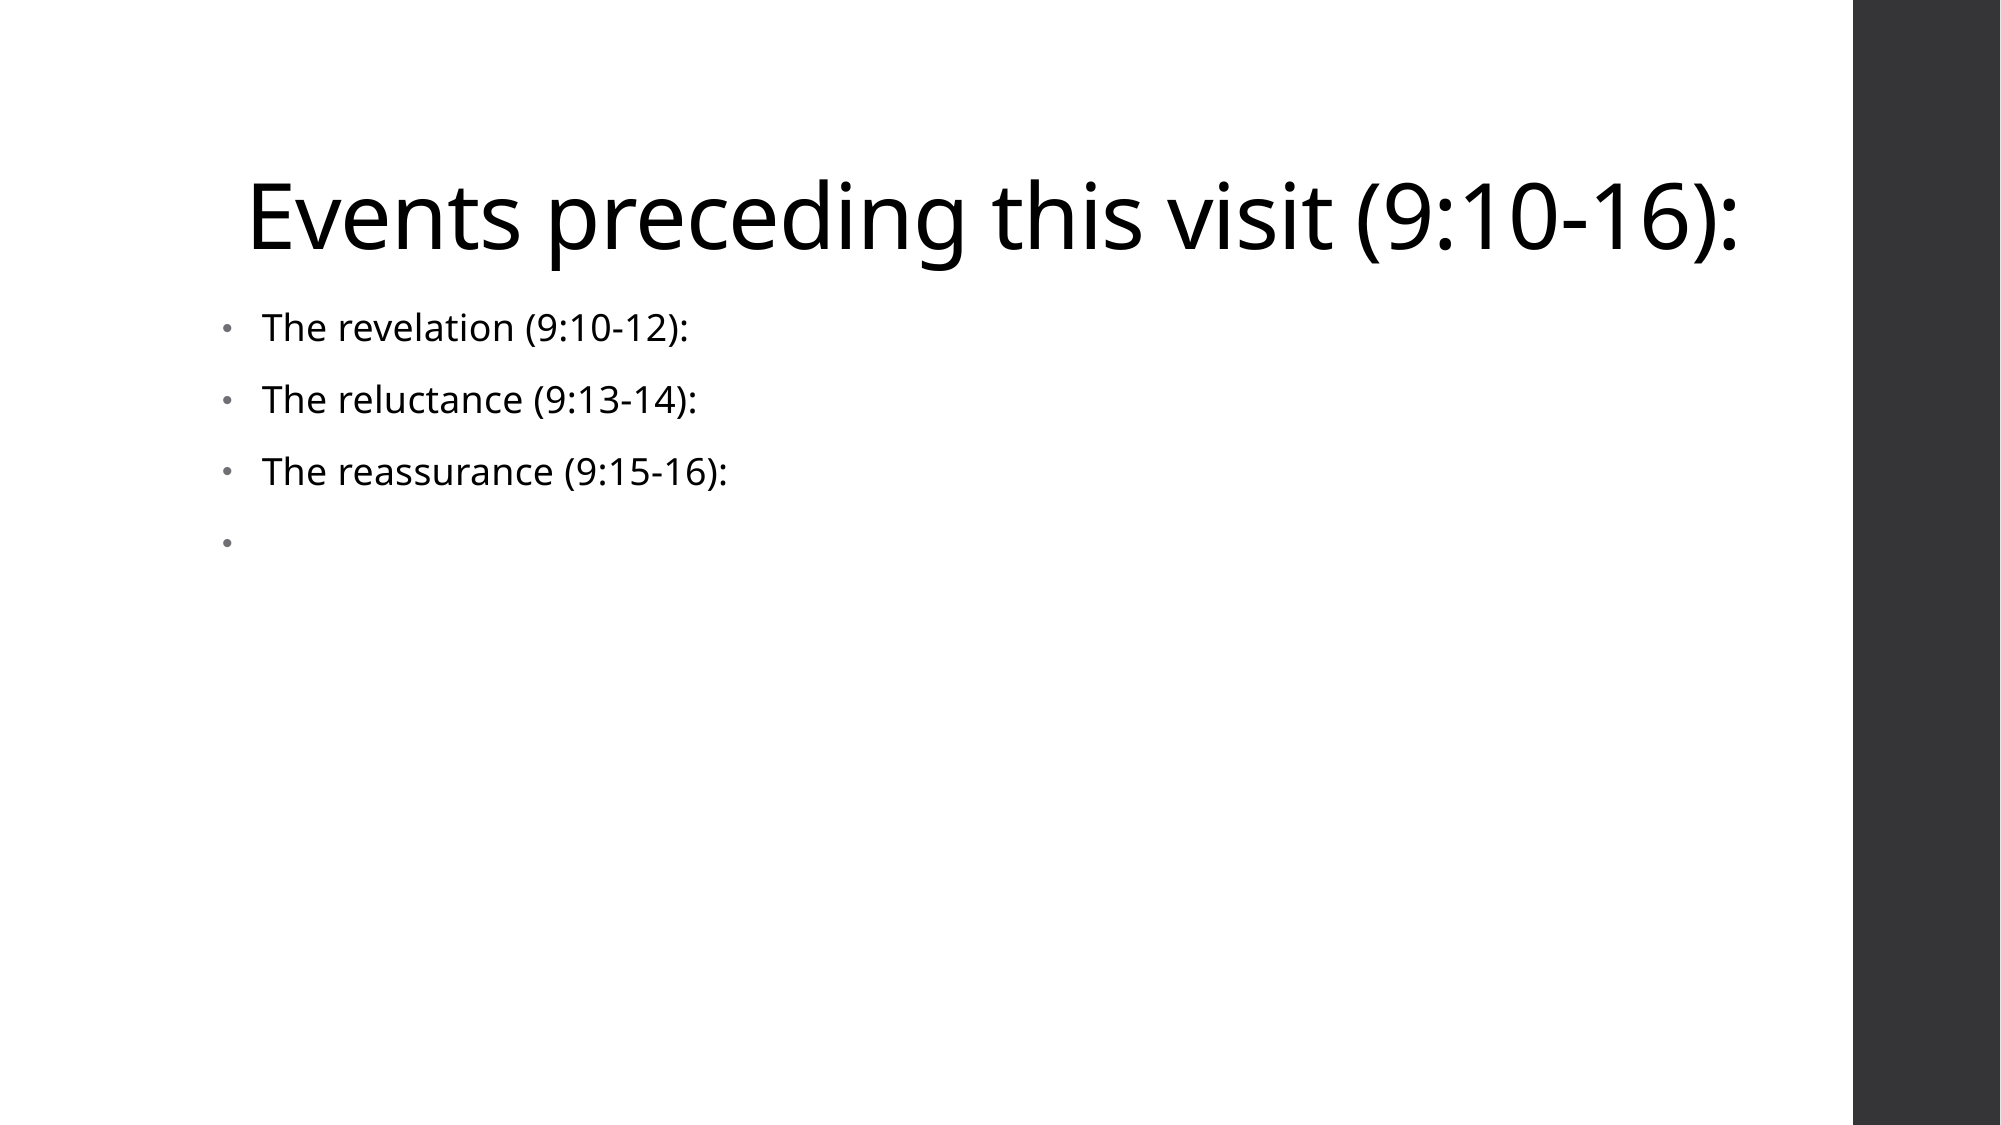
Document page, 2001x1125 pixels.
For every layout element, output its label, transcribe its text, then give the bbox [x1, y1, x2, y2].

title Events preceding this visit (9:10-16): [206, 60, 1797, 278]
list The revelation (9:10-12): The reluctance (9:13-14): The reassurance (9:15-16): [206, 299, 1617, 1014]
